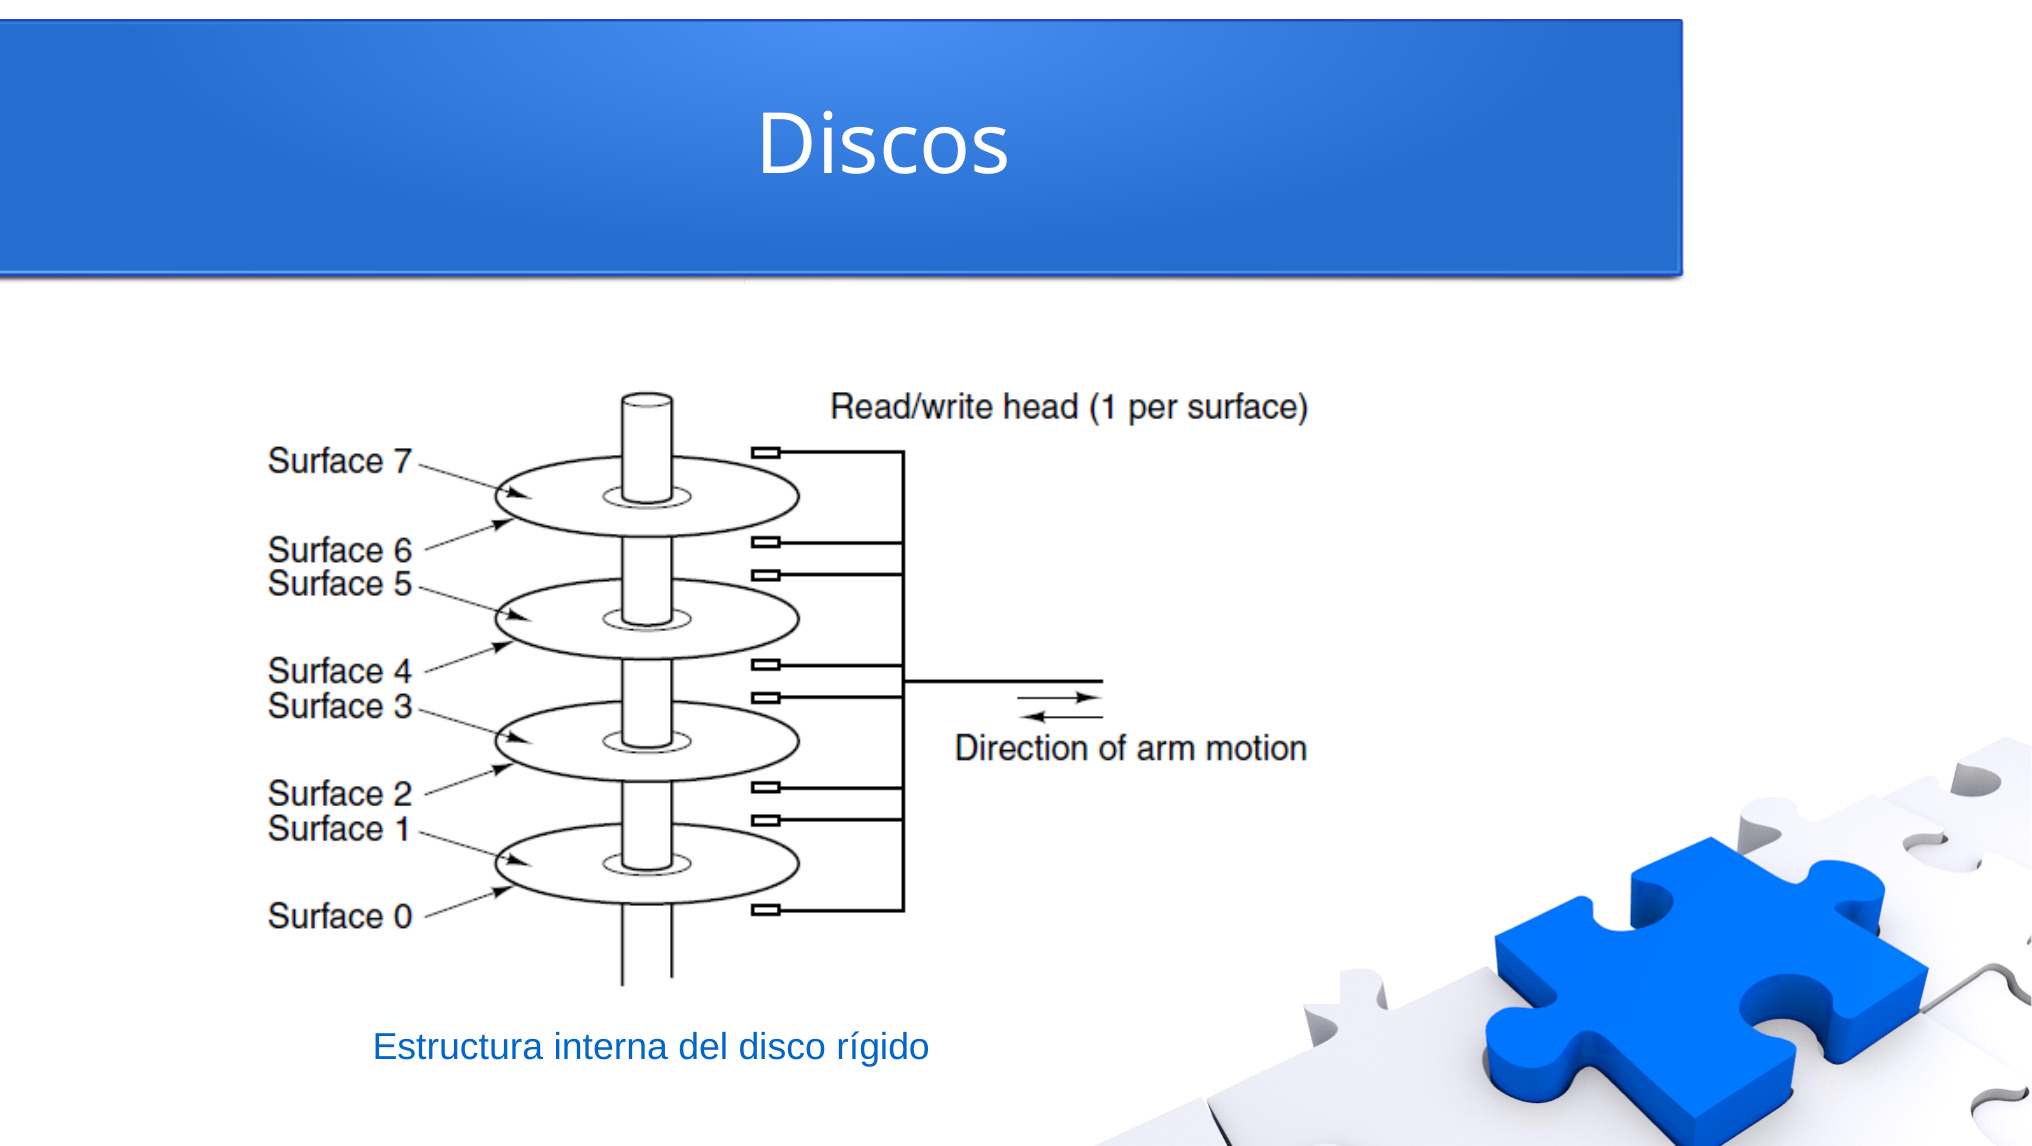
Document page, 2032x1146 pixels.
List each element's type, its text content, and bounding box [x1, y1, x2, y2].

title Discos [101, 45, 1666, 237]
picture [224, 356, 2032, 1146]
picture [0, 19, 1689, 284]
text_box Estructura interna del disco rígido [357, 1017, 945, 1075]
